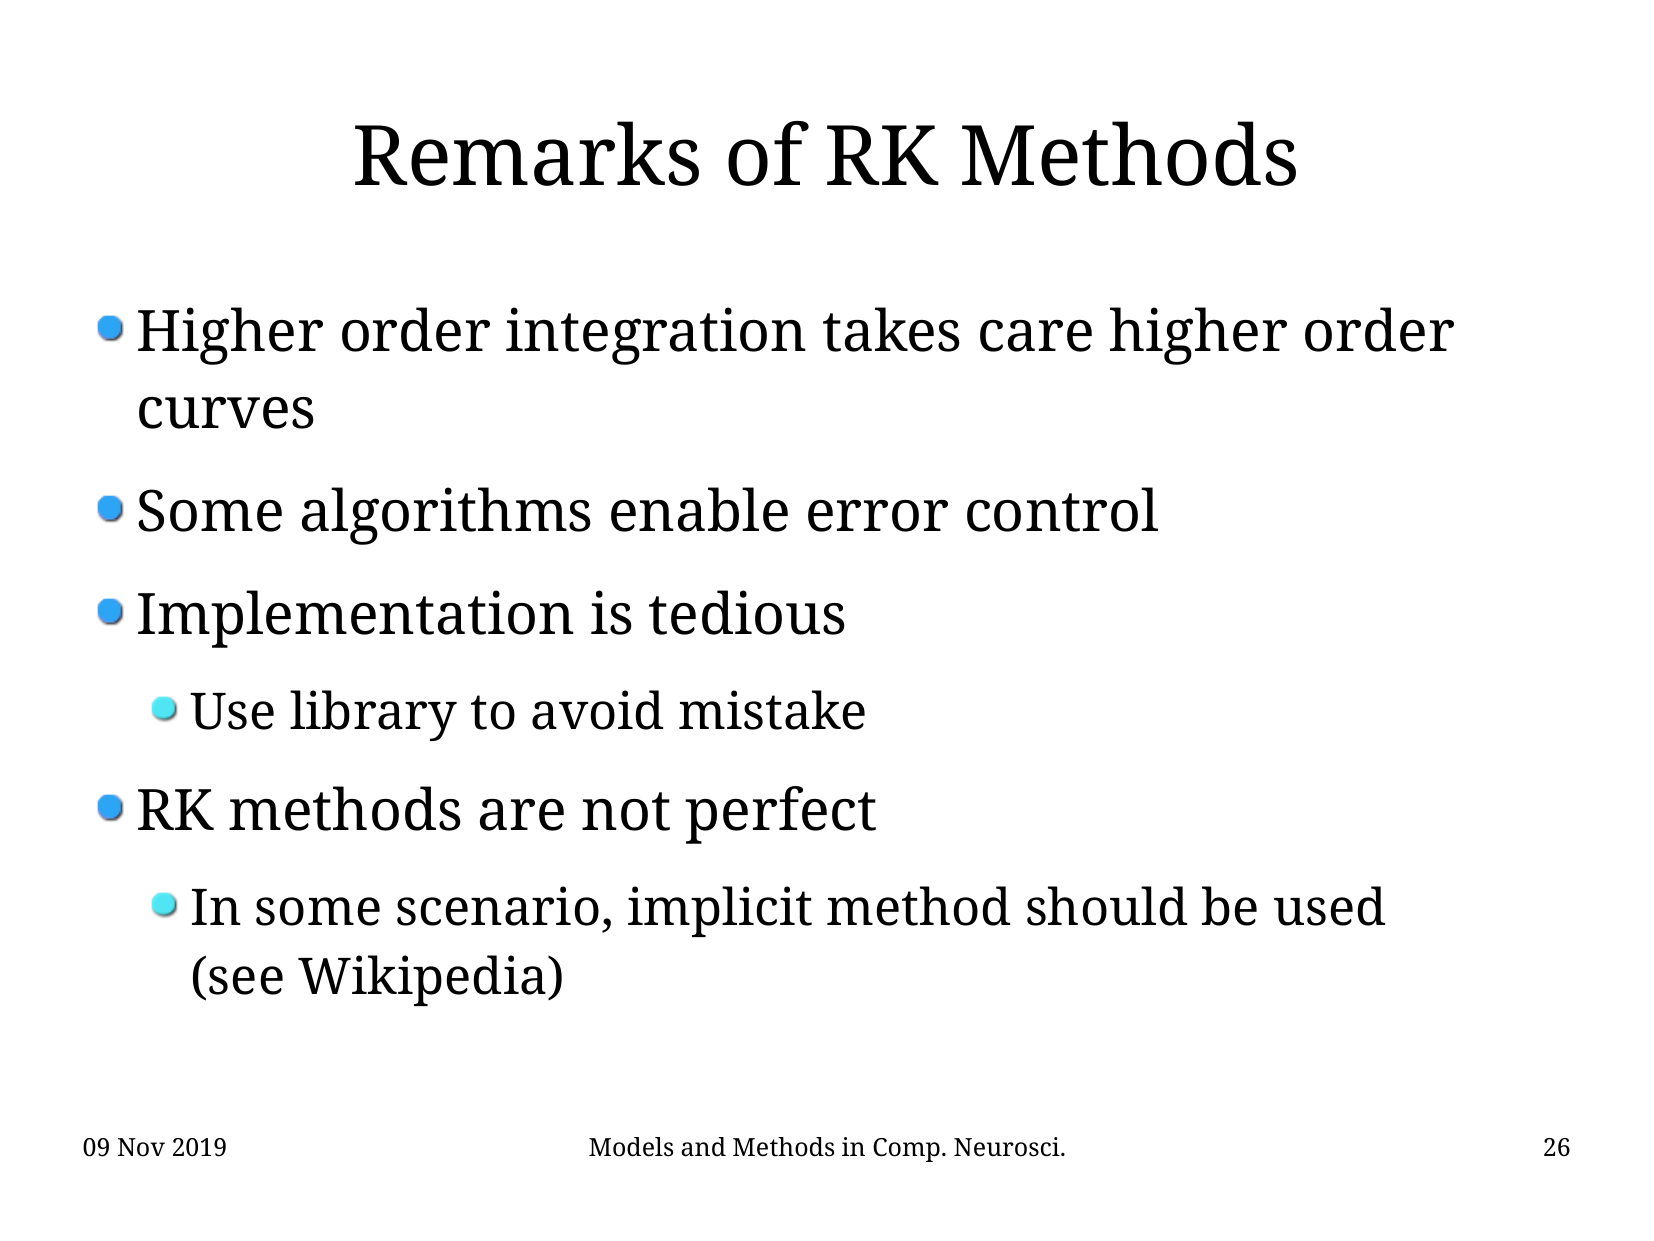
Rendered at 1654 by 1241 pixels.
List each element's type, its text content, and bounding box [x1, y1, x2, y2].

list Higher order integration takes care higher order curves Some algorithms enable error control Implementation is tedious Use library to avoid mistake RK methods are not perfect In some scenario, implicit method should be used (see Wikipedia) [82, 290, 1571, 1010]
title Remarks of RK Methods [82, 49, 1571, 257]
